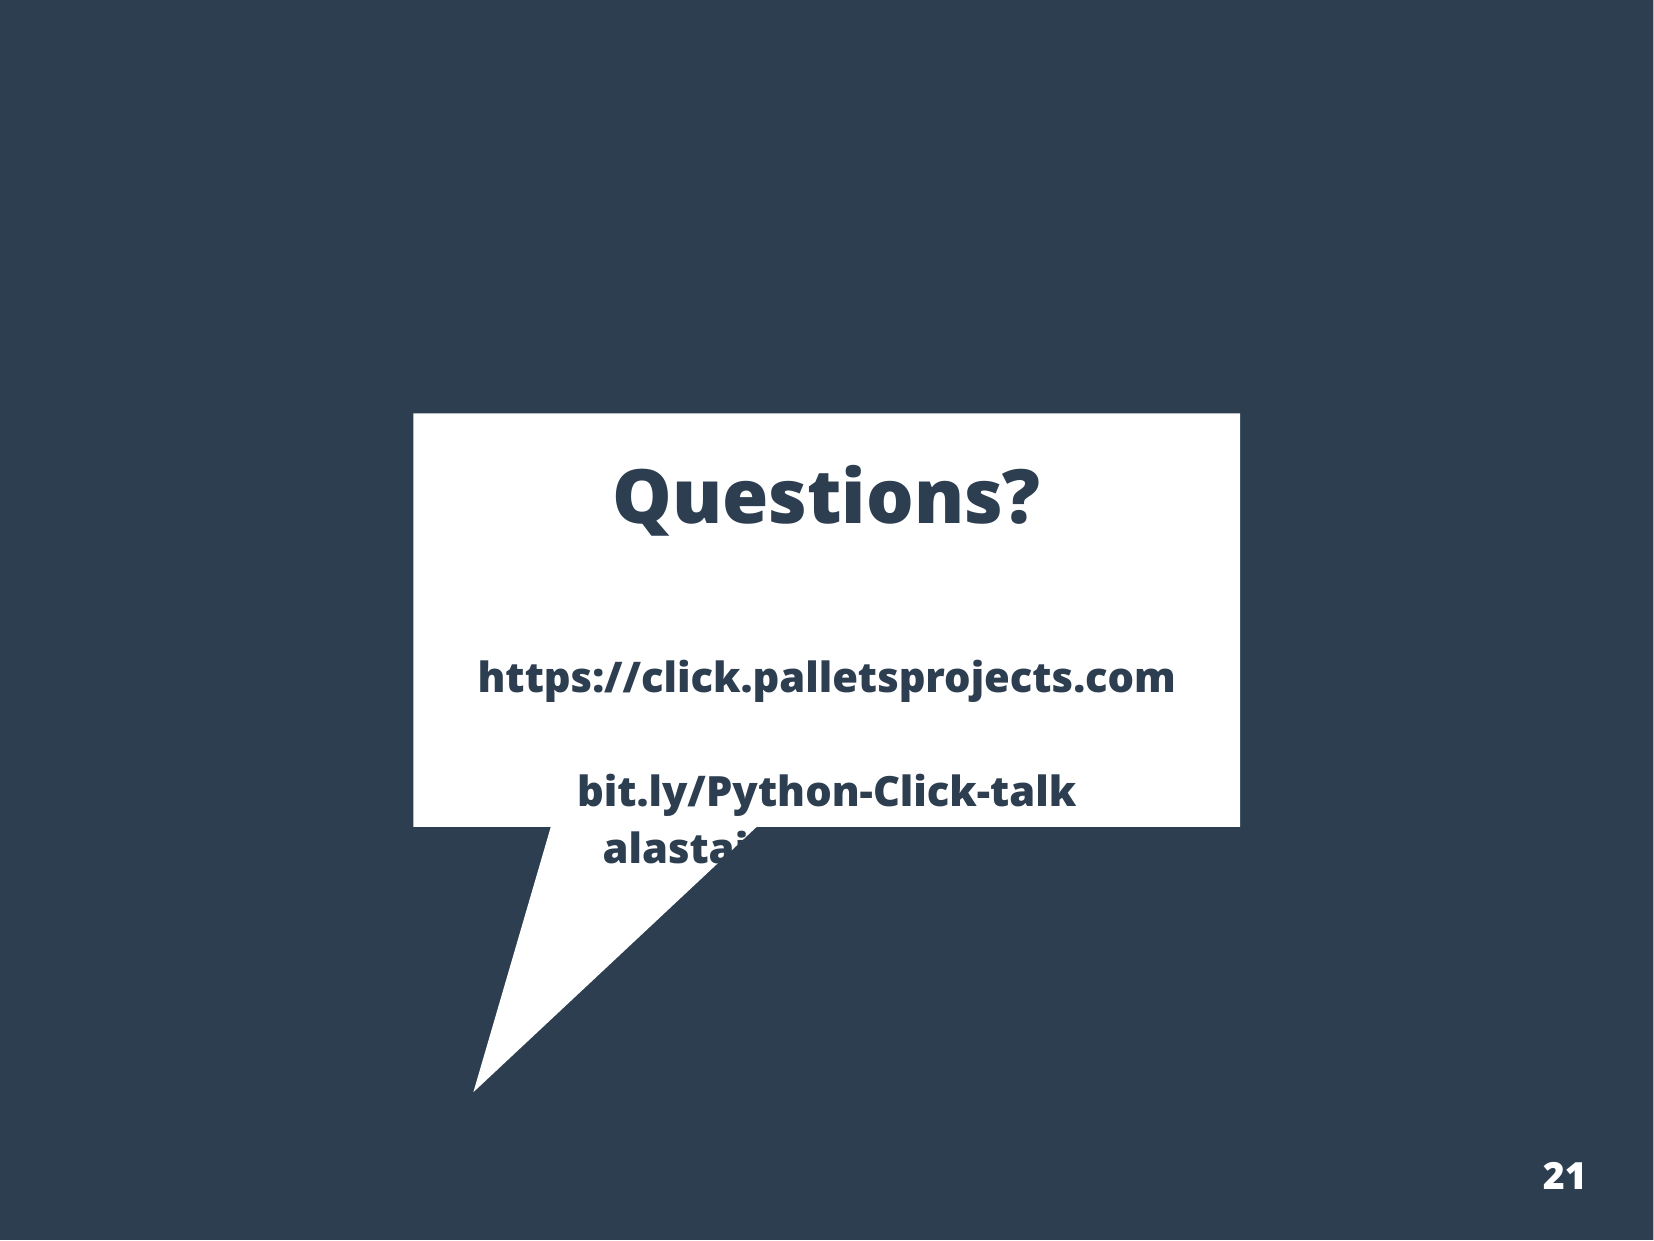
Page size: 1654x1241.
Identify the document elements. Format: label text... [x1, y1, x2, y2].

title Questions? https://click.palletsprojects.com bit.ly/Python-Click-talk alastair@plug.org.au [442, 442, 1211, 798]
